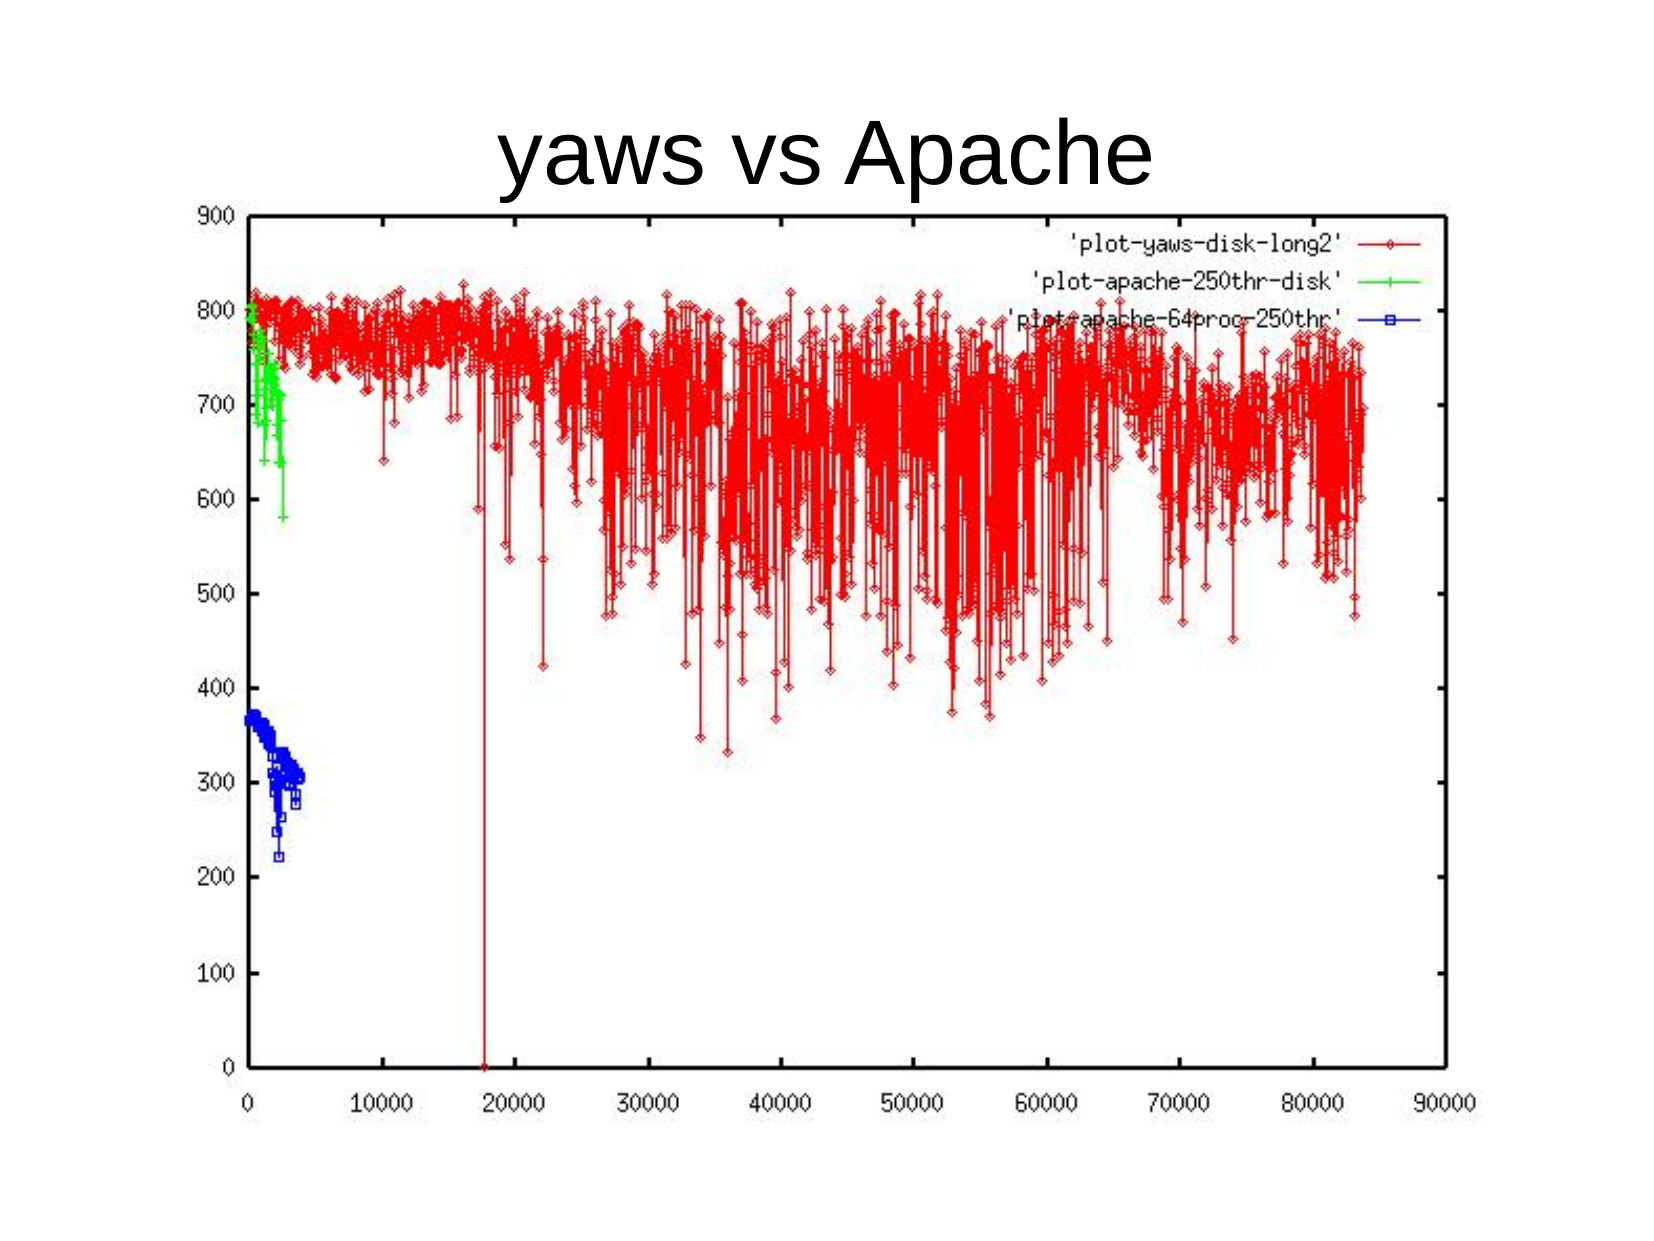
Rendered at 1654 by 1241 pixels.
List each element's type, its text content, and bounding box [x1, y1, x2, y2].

title yaws vs Apache [82, 49, 1571, 257]
picture [159, 257, 1501, 1144]
